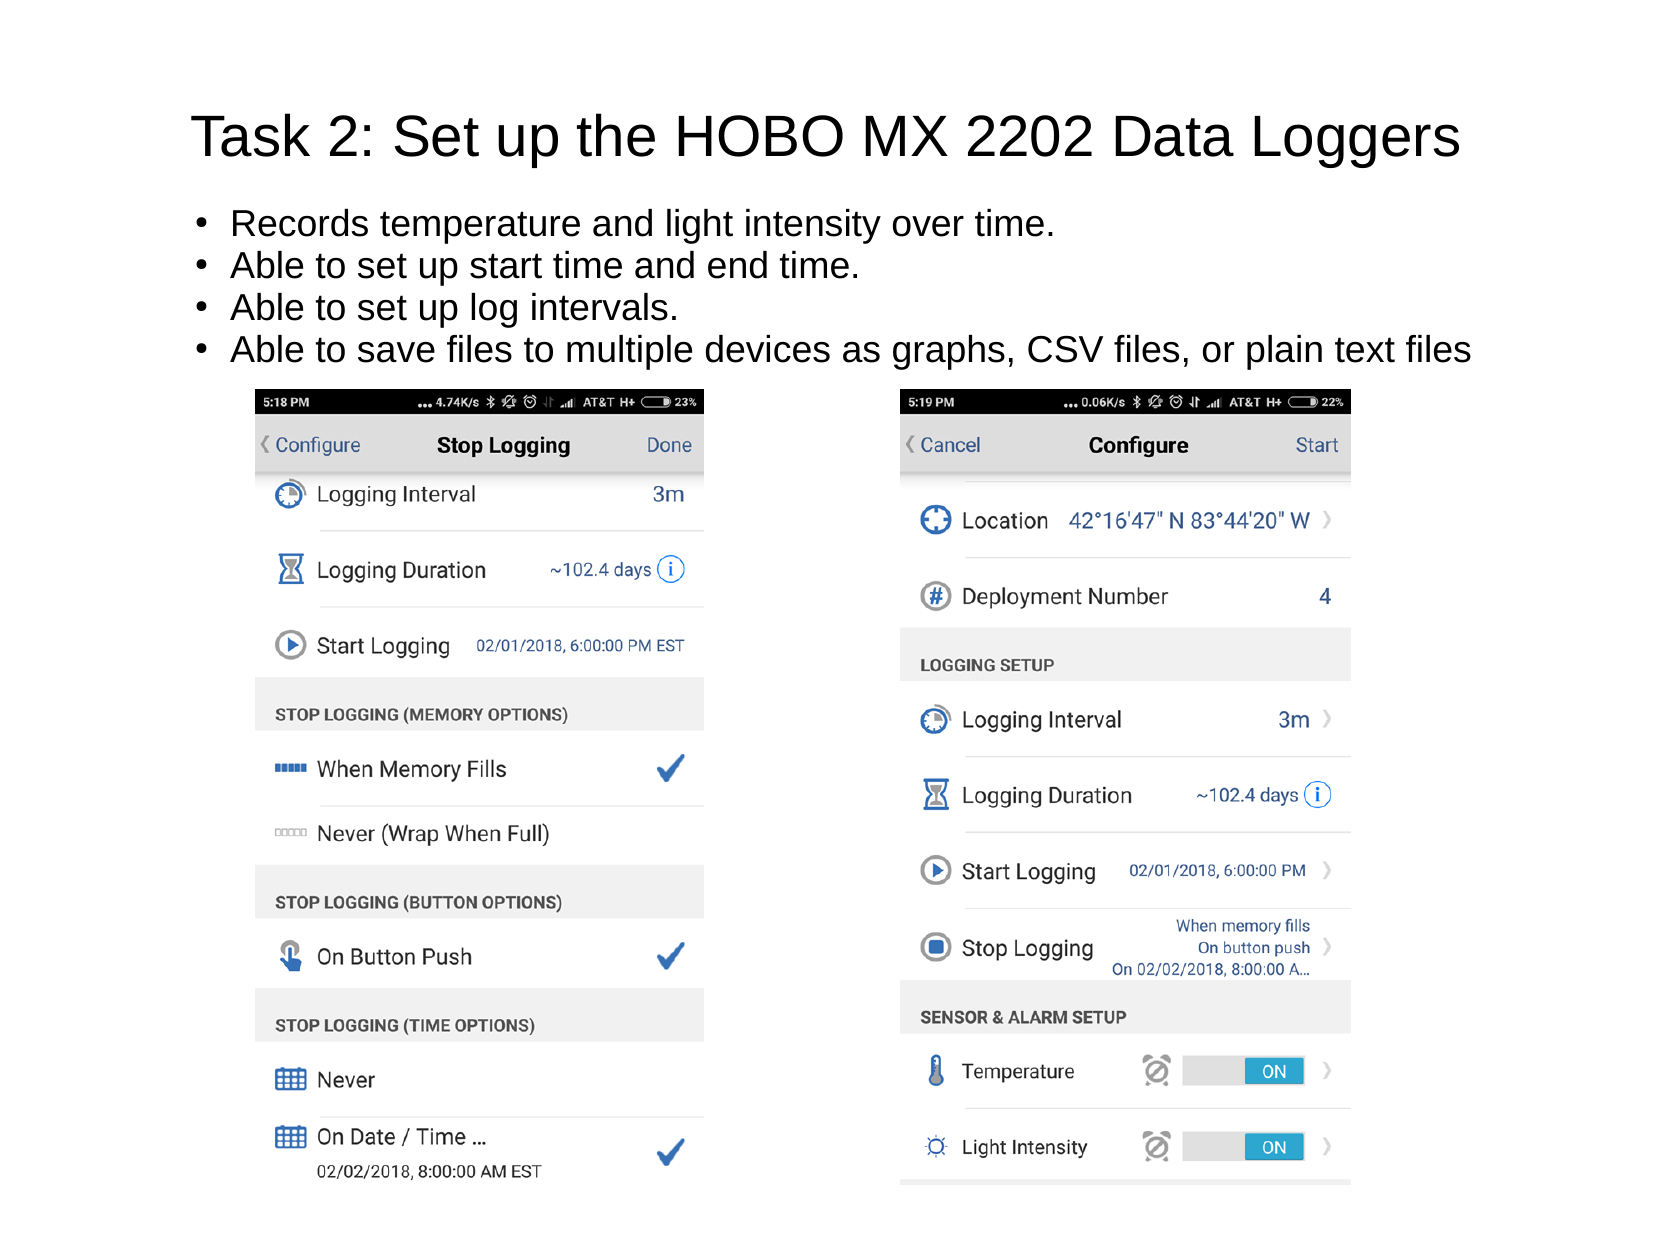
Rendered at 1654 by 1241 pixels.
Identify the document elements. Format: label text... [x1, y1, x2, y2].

picture [255, 389, 704, 1186]
text_box Records temperature and light intensity over time. Able to set up start time and end time. Able to set up log intervals. Able to save files to multiple devices as graphs, CSV files, or plain text files [180, 195, 1488, 378]
picture [900, 389, 1351, 1186]
title Task 2: Set up the HOBO MX 2202 Data Loggers [82, 32, 1571, 241]
